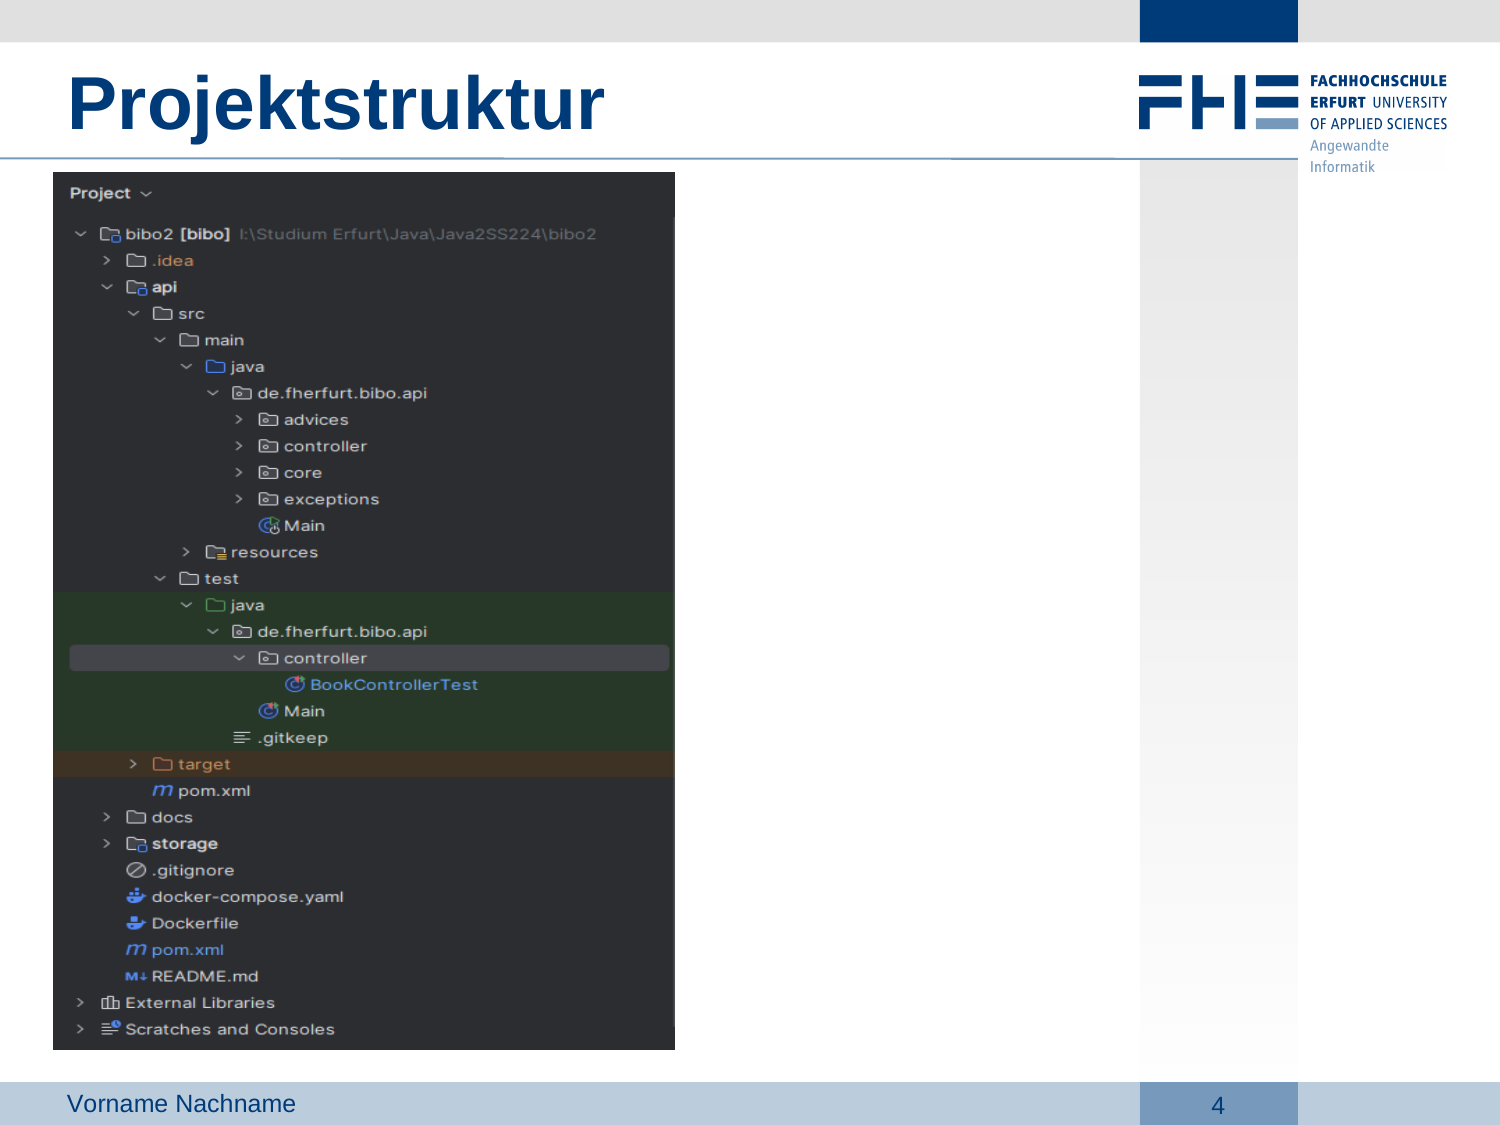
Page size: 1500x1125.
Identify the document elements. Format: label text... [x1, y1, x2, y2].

picture [1139, 75, 1447, 172]
title Projektstruktur [53, 47, 1140, 153]
picture [53, 172, 676, 1051]
